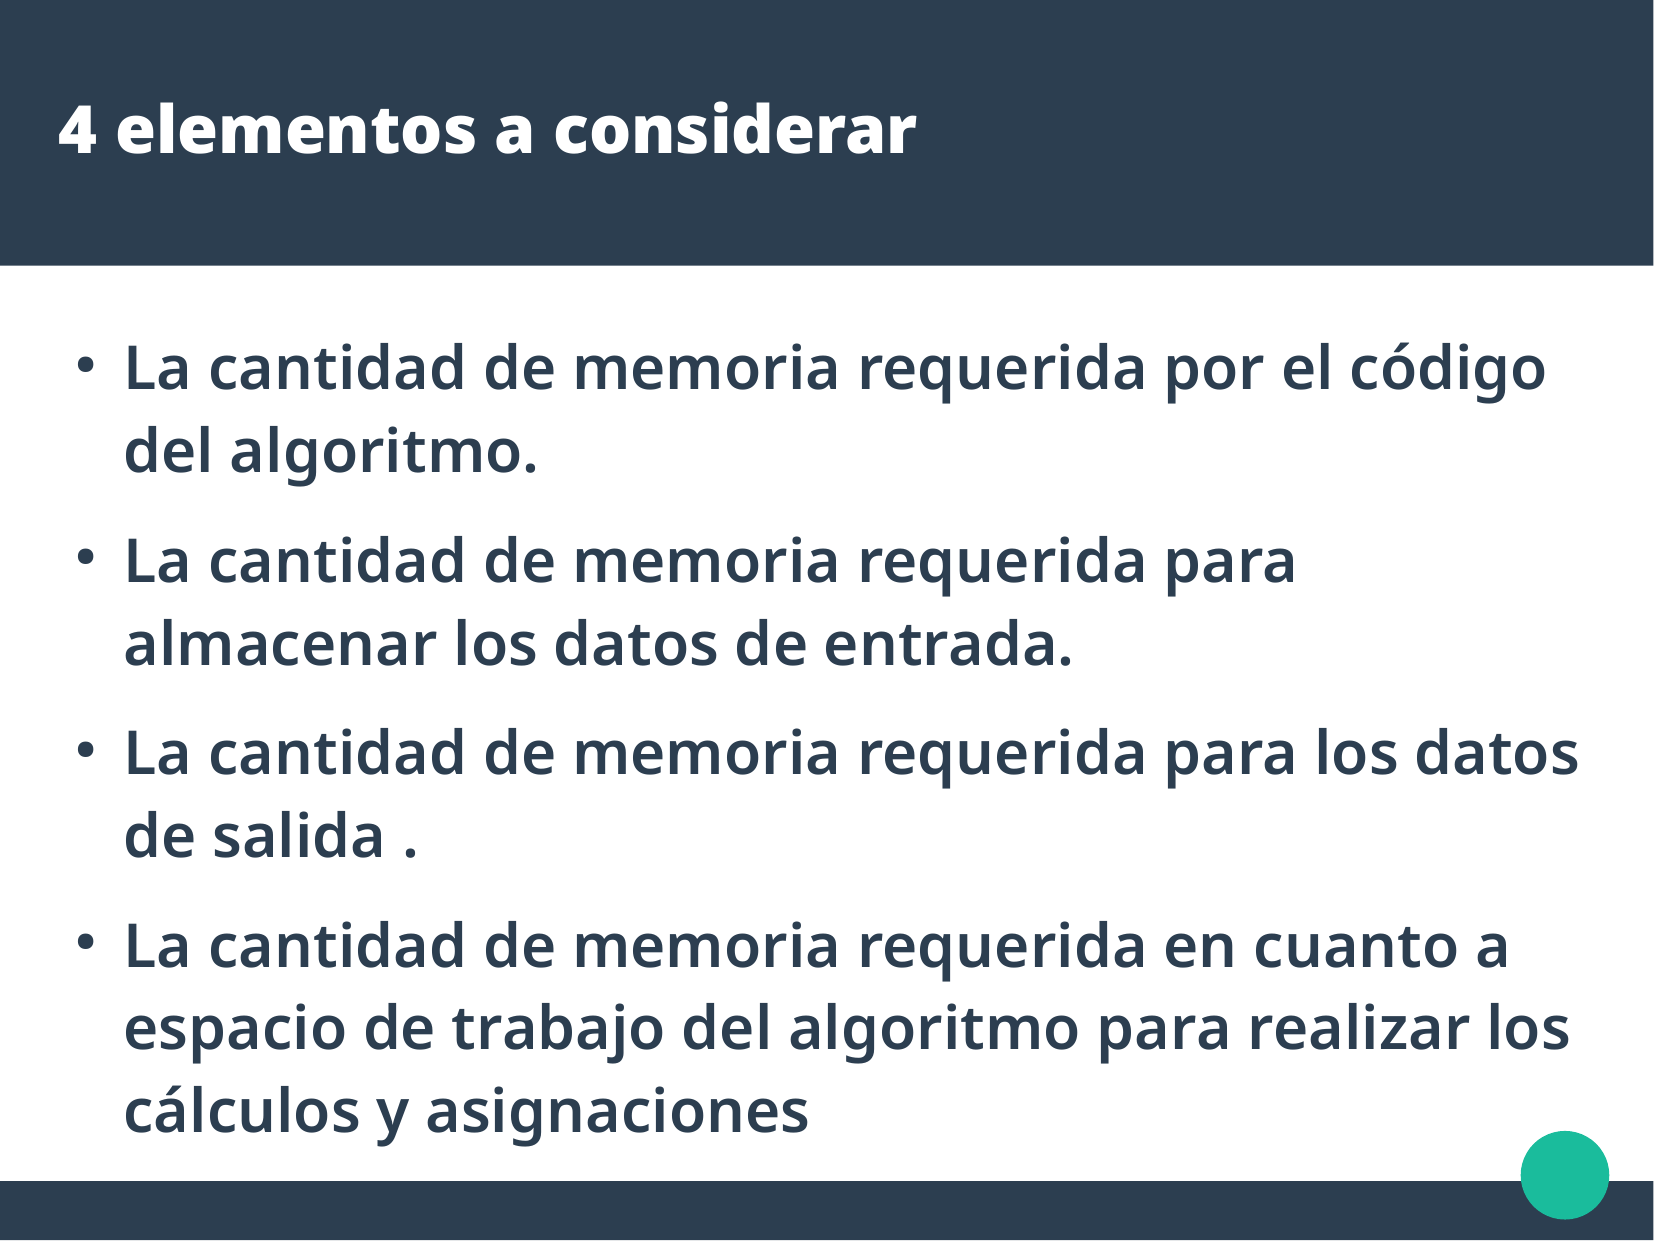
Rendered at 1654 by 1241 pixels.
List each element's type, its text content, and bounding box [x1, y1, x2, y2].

title 4 elementos a considerar [59, 49, 1595, 207]
list La cantidad de memoria requerida por el código del algoritmo. La cantidad de memoria requerida para almacenar los datos de entrada. La cantidad de memoria requerida para los datos de salida . La cantidad de memoria requerida en cuanto a espacio de trabajo del algoritmo para realizar los cálculos y asignaciones [59, 324, 1595, 1152]
